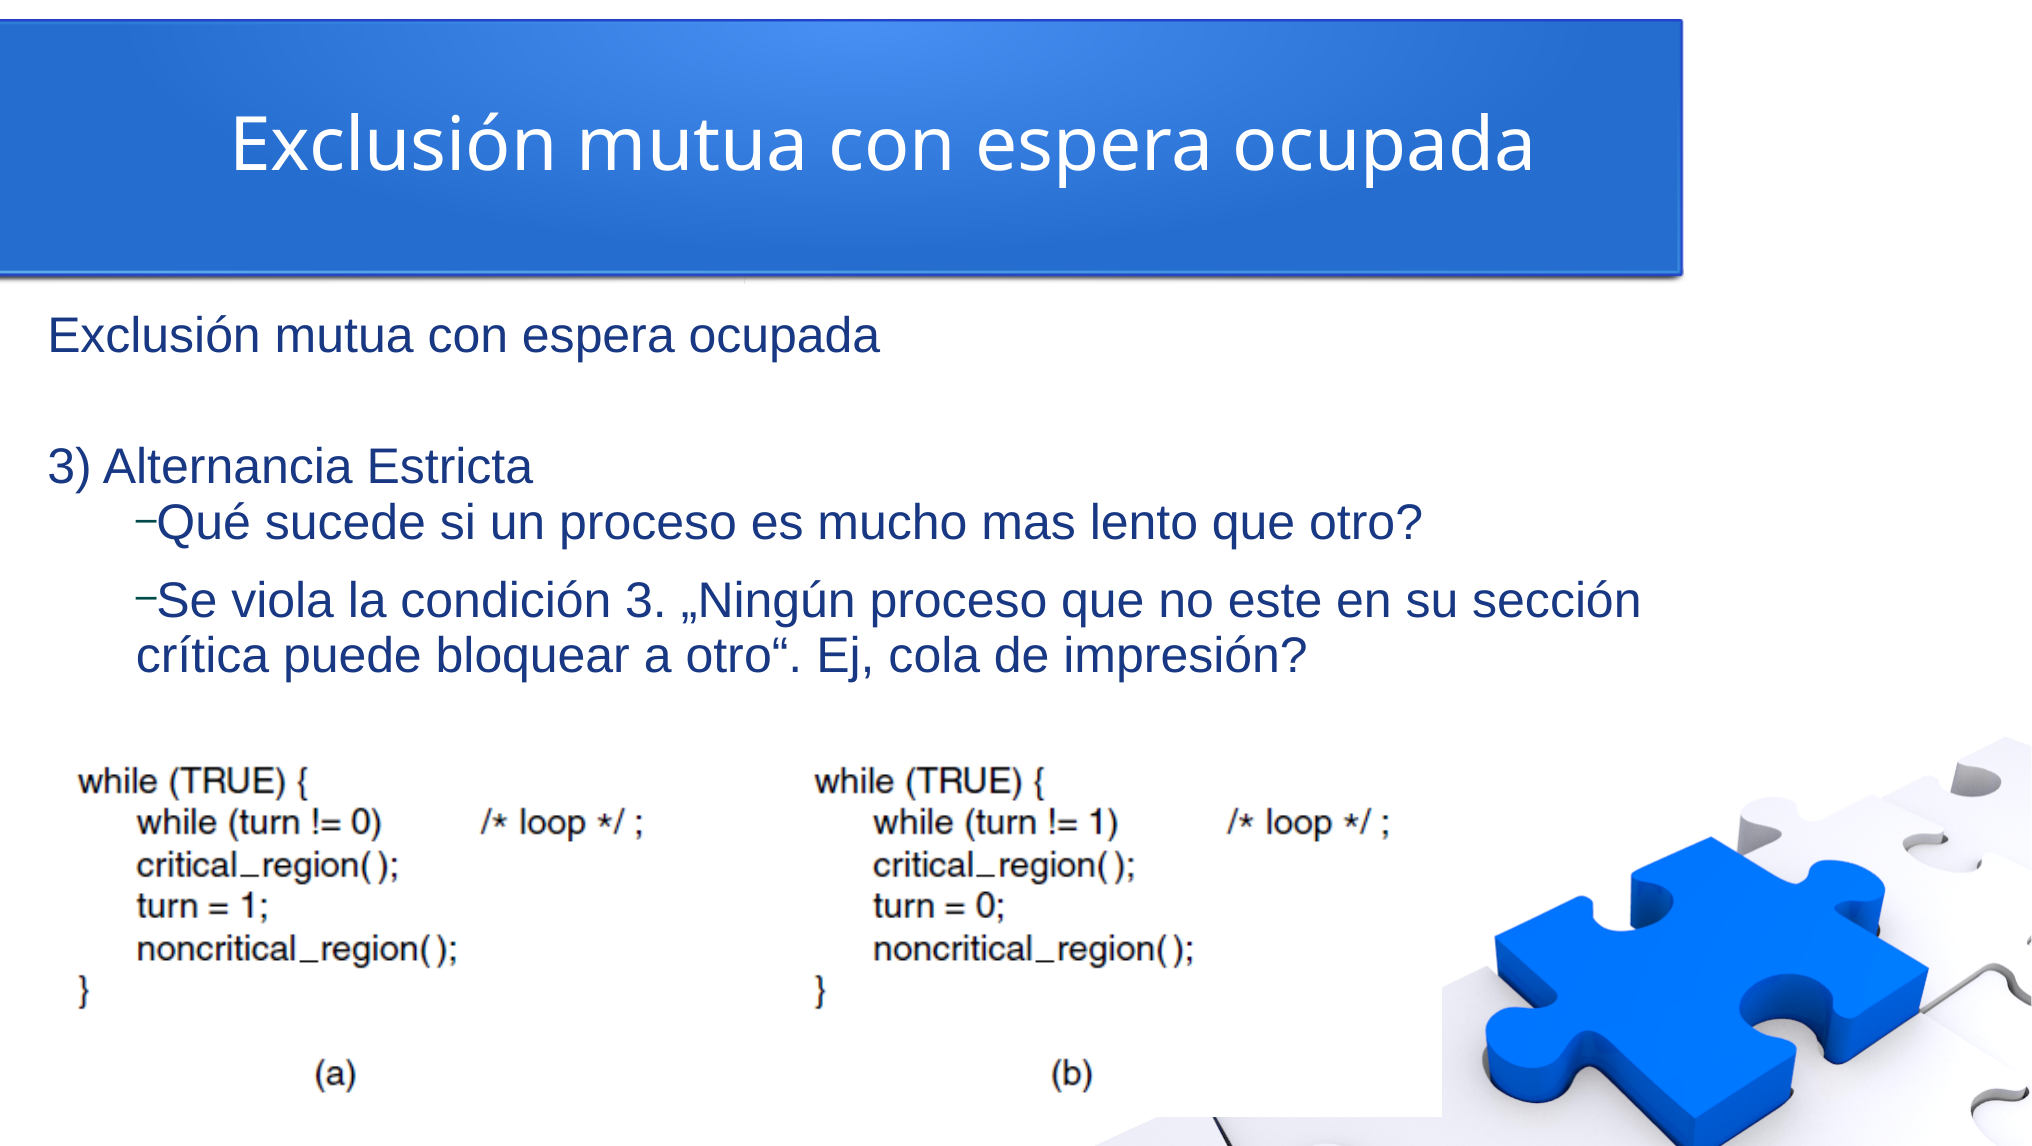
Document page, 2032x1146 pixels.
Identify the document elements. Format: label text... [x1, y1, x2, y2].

picture [35, 605, 2032, 1146]
list Exclusión mutua con espera ocupada 3) Alternancia Estricta Qué sucede si un proceso es mucho mas lento que otro? Se viola la condición 3. „Ningún proceso que no este en su sección crítica puede bloquear a otro“. Ej, cola de impresión? [47, 307, 1678, 1004]
picture [0, 19, 1689, 284]
title Exclusión mutua con espera ocupada [101, 45, 1666, 237]
